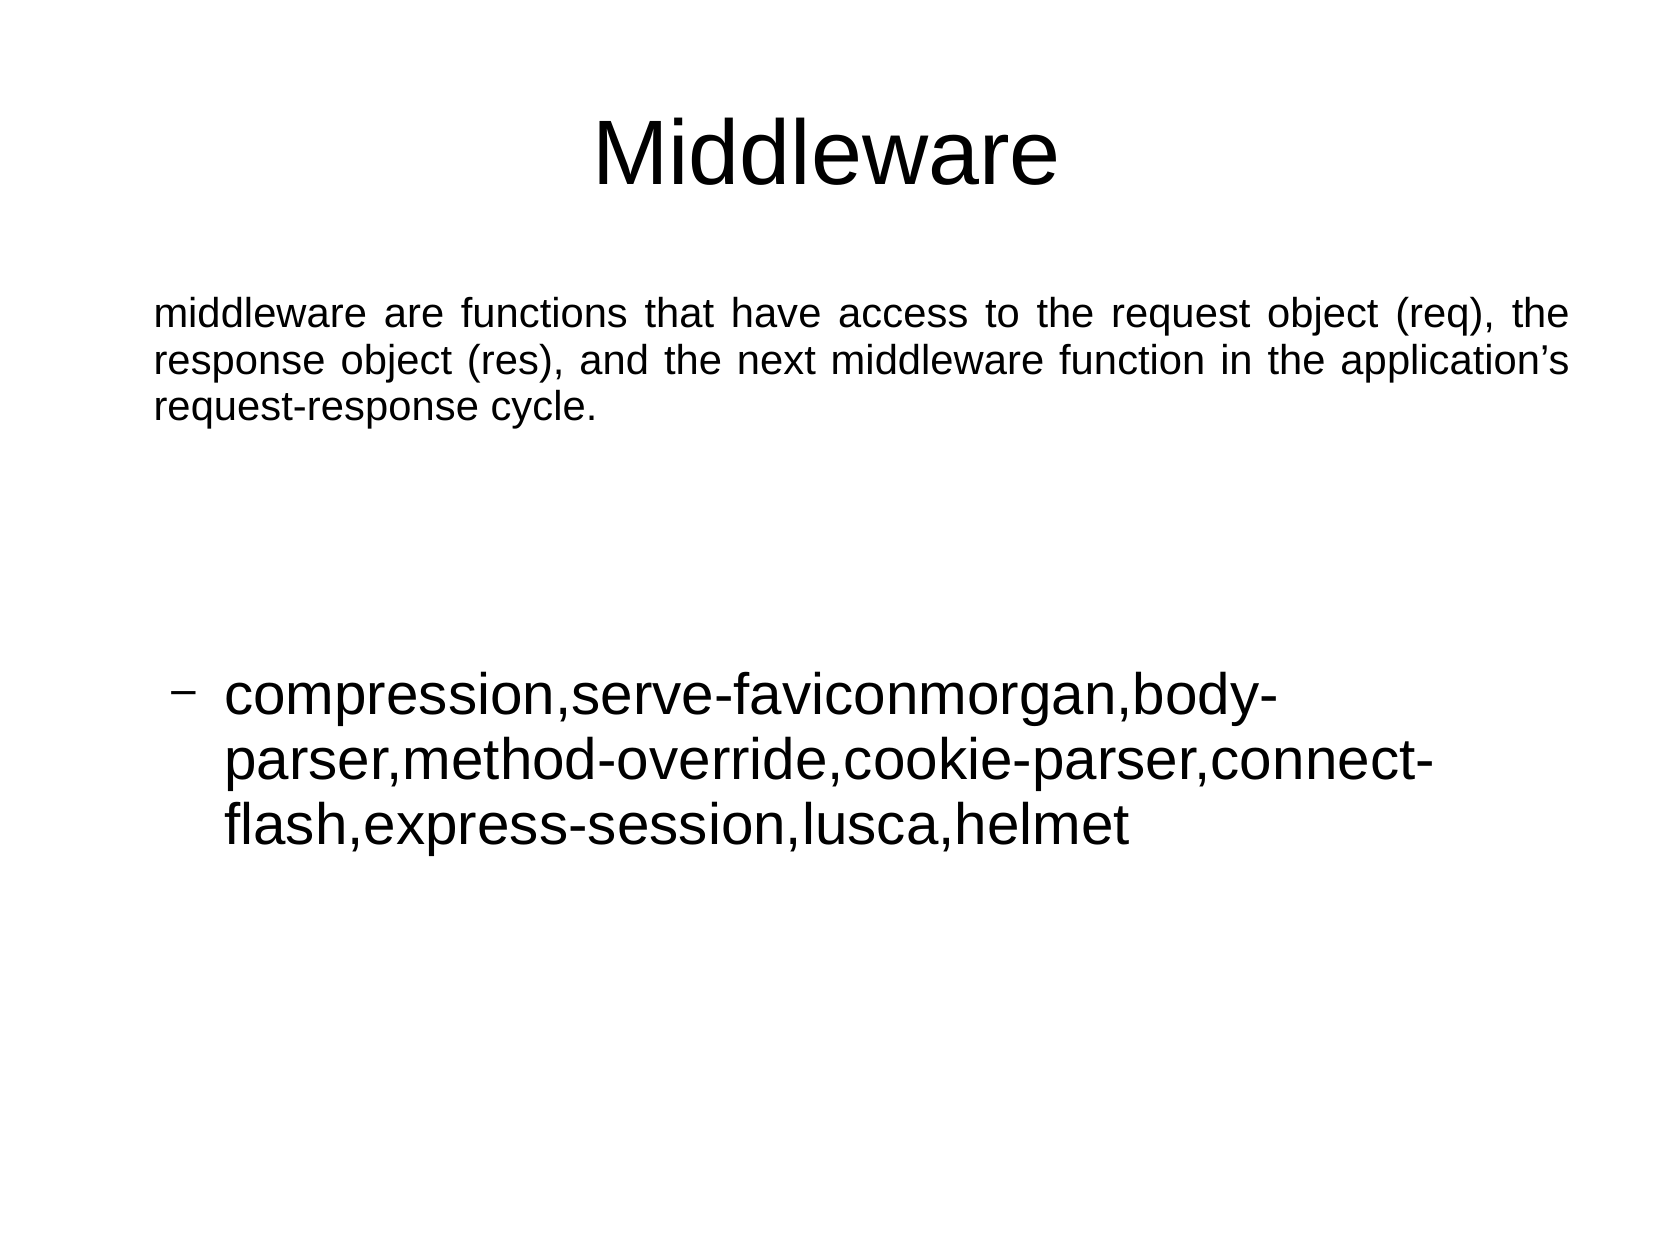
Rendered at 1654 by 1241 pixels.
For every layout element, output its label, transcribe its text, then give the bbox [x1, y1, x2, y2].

list middleware are functions that have access to the request object (req), the response object (res), and the next middleware function in the application’s request-response cycle. compression,serve-faviconmorgan,body-parser,method-override,cookie-parser,connect-flash,express-session,lusca,helmet [82, 290, 1571, 1010]
title Middleware [82, 49, 1571, 257]
